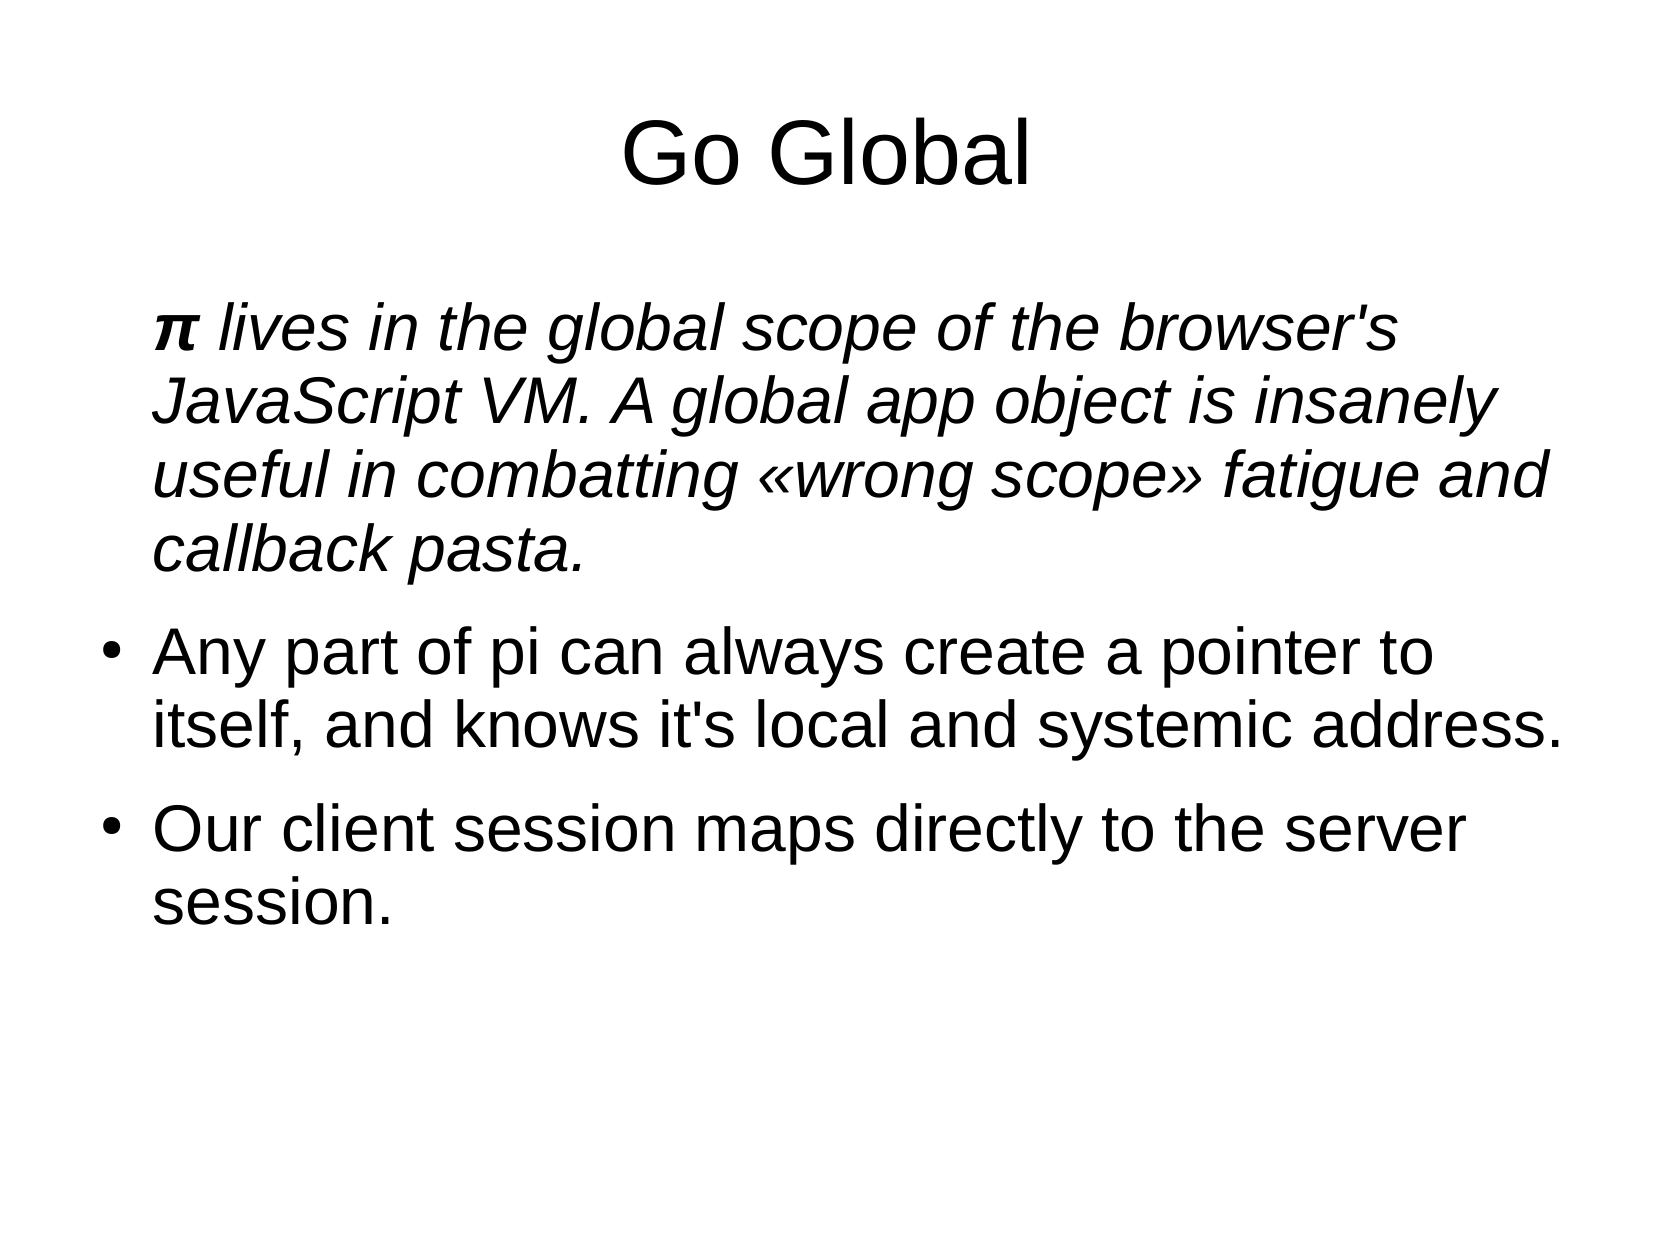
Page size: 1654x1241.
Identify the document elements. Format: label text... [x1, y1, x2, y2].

title Go Global [82, 49, 1571, 257]
list π lives in the global scope of the browser's JavaScript VM. A global app object is insanely useful in combatting «wrong scope» fatigue and callback pasta. Any part of pi can always create a pointer to itself, and knows it's local and systemic address. Our client session maps directly to the server session. [82, 290, 1571, 1010]
